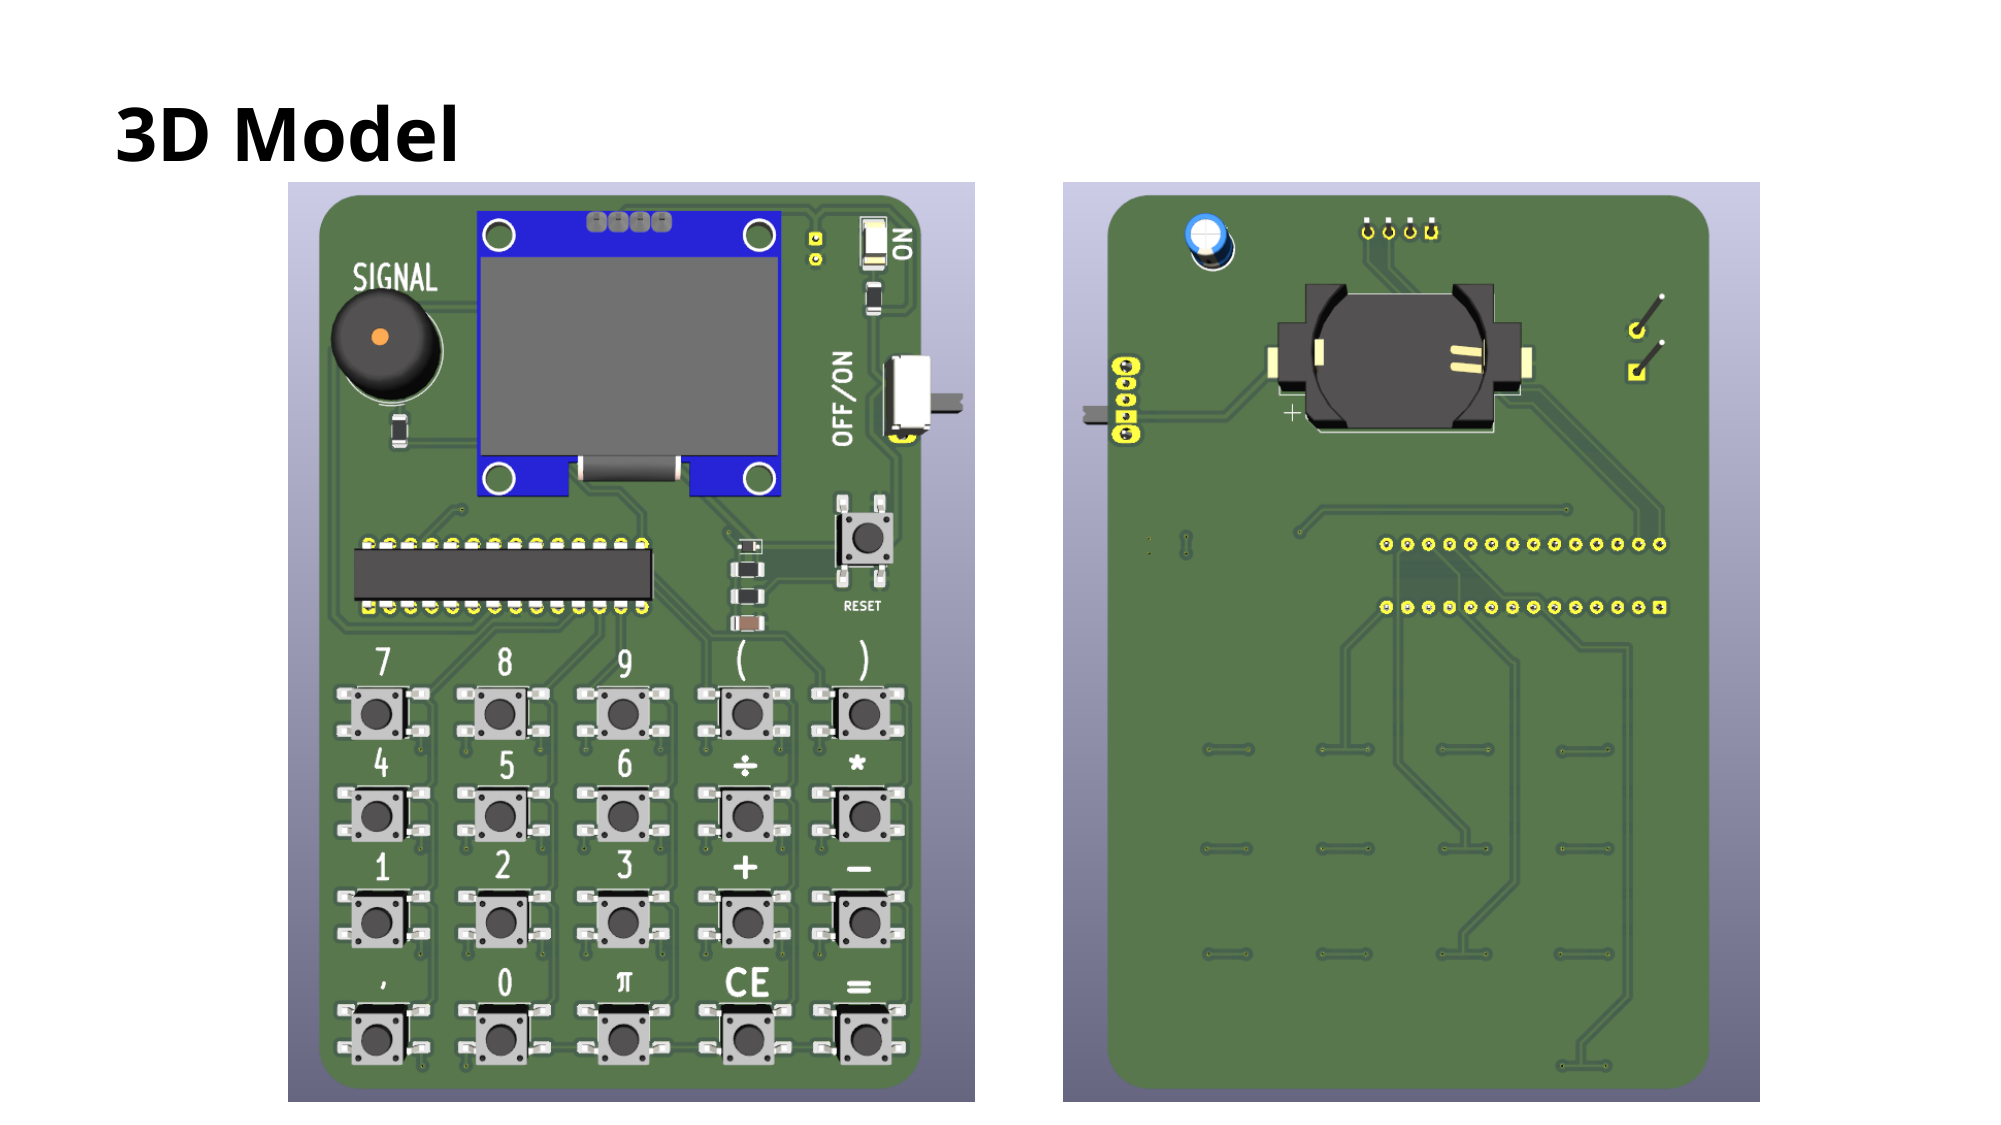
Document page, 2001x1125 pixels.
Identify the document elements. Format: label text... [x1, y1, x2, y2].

title 3D Model [100, 90, 1849, 276]
picture [288, 182, 975, 1102]
picture [1063, 182, 1760, 1102]
